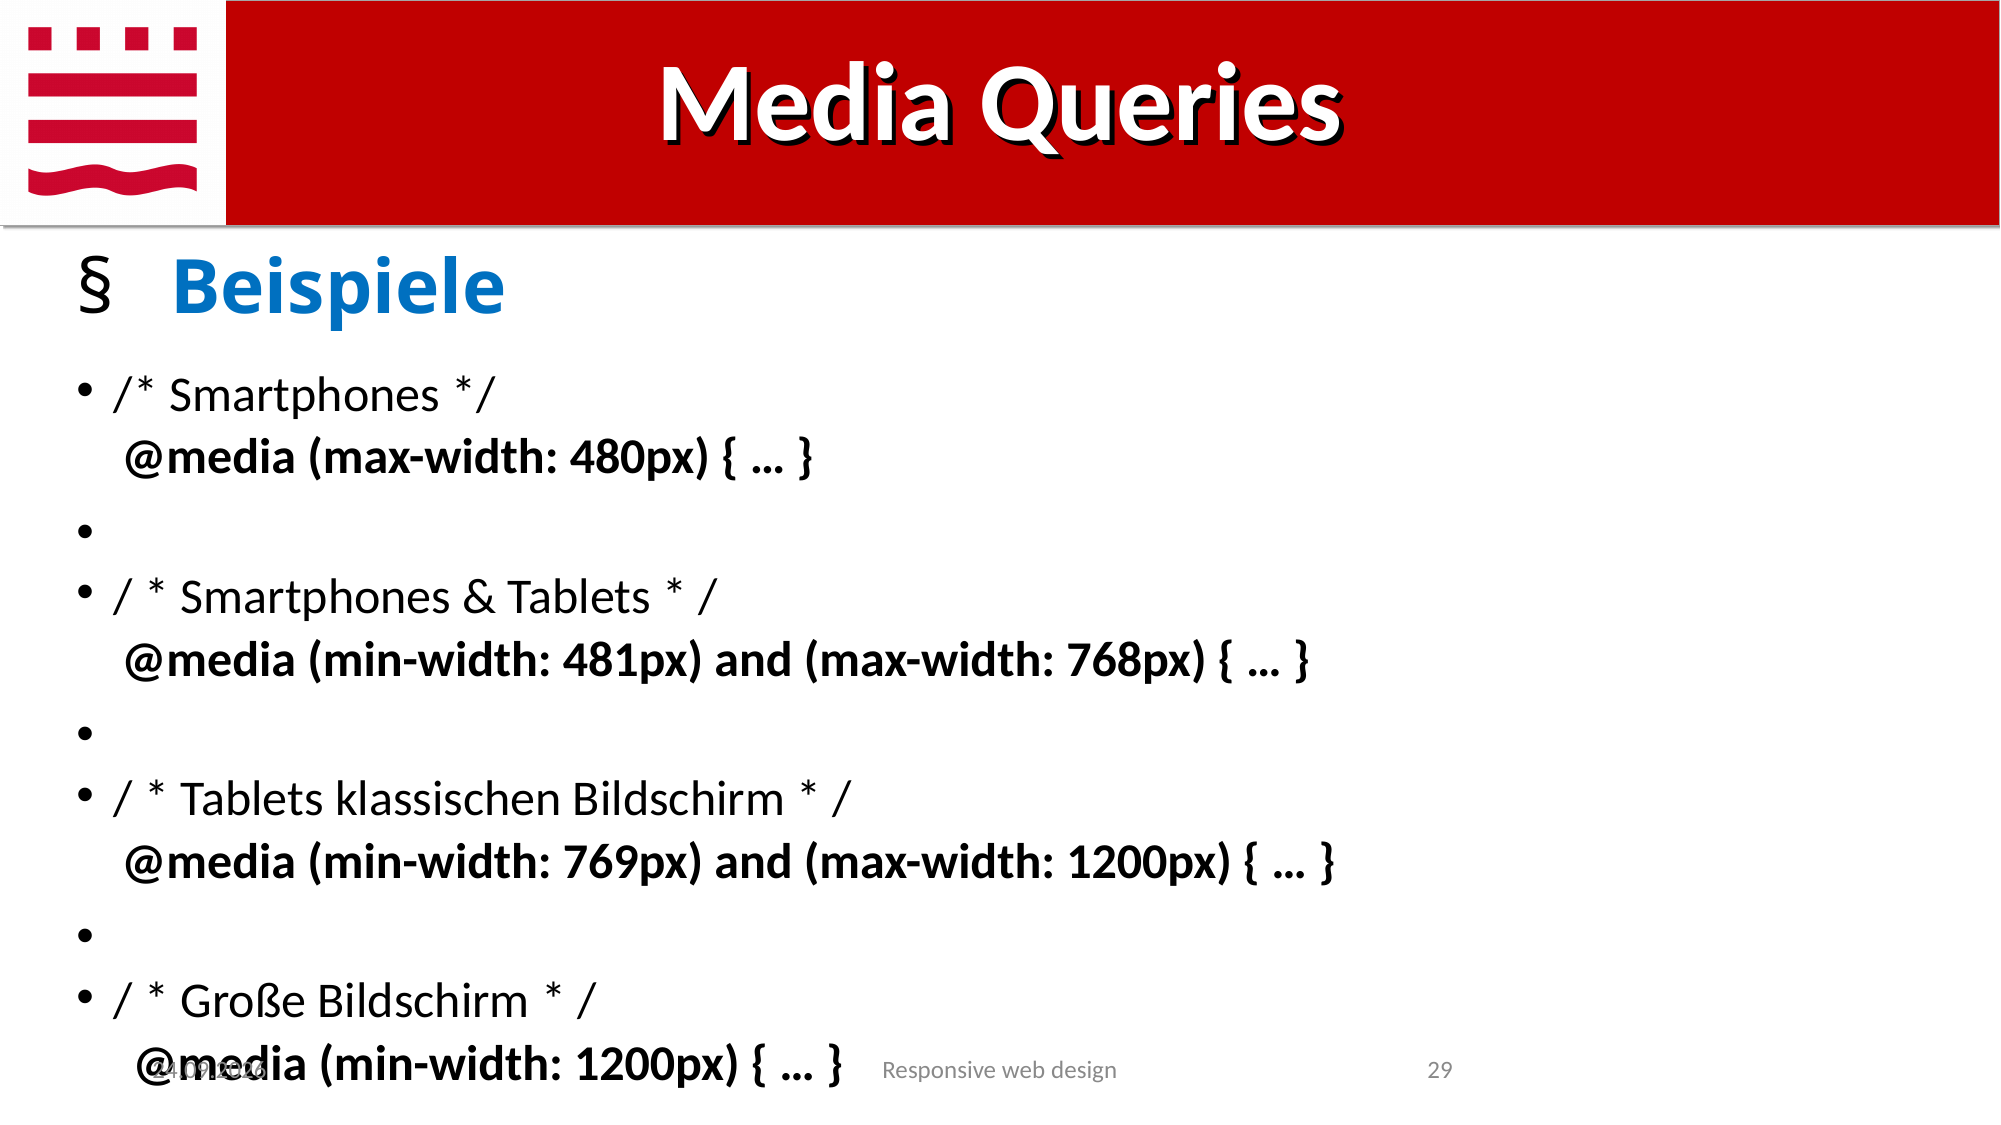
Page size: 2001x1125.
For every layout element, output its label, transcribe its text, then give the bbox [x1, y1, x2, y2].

title Beispiele [61, 225, 1787, 289]
text_box Responsive web design [662, 1042, 1338, 1103]
text_box [1412, 1042, 1863, 1103]
picture [0, 0, 226, 225]
text_box Media Queries [226, 0, 2000, 225]
text_box 2017/4/30 [137, 1042, 588, 1103]
list /* Smartphones */ @media (max-width: 480px) { … } / * Smartphones & Tablets * / @media (min-width: 481px) and (max-width: 768px) { … } / * Tablets klassischen Bildschirm * / @media (min-width: 769px) and (max-width: 1200px) { … } / * Große Bildschirm * / @media (min-width: 1200px) { … } [61, 289, 1863, 1125]
